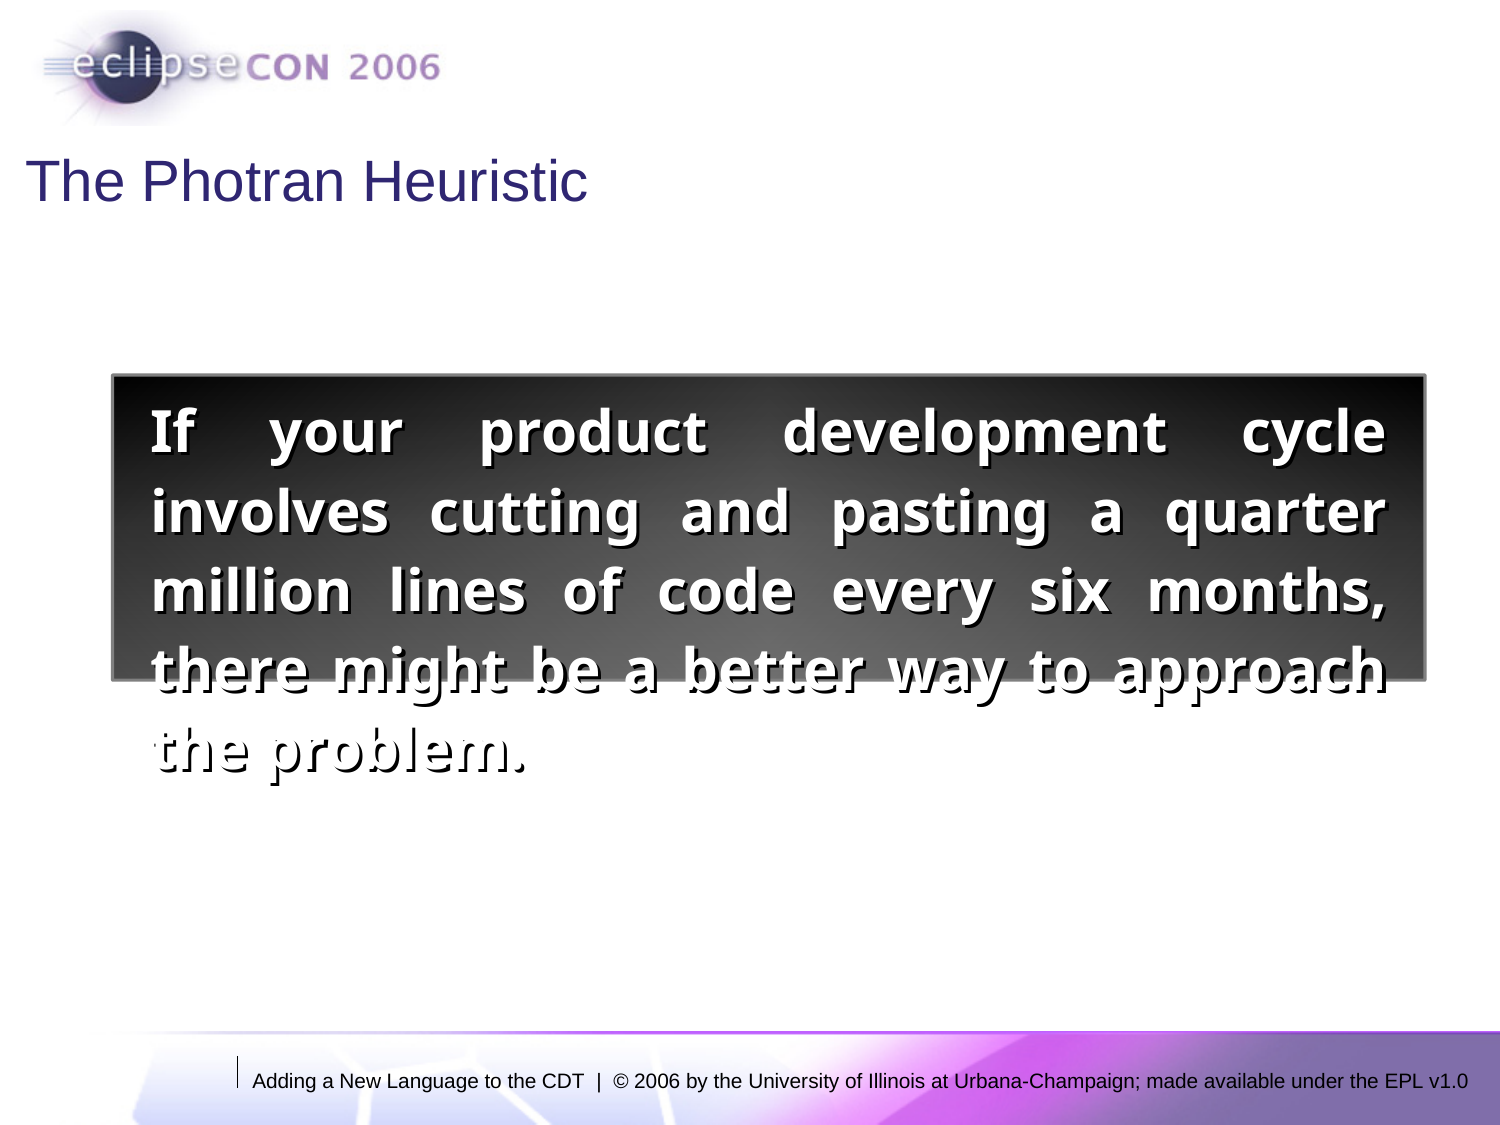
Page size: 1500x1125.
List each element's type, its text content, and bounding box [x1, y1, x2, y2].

title The Photran Heuristic [25, 142, 1378, 225]
picture [31, 10, 1040, 126]
text_box If your product development cycle involves cutting and pasting a quarter million lines of code every six months, there might be a better way to approach the problem. [150, 390, 1388, 713]
picture [0, 1031, 1500, 1125]
text_box [112, 375, 1426, 681]
